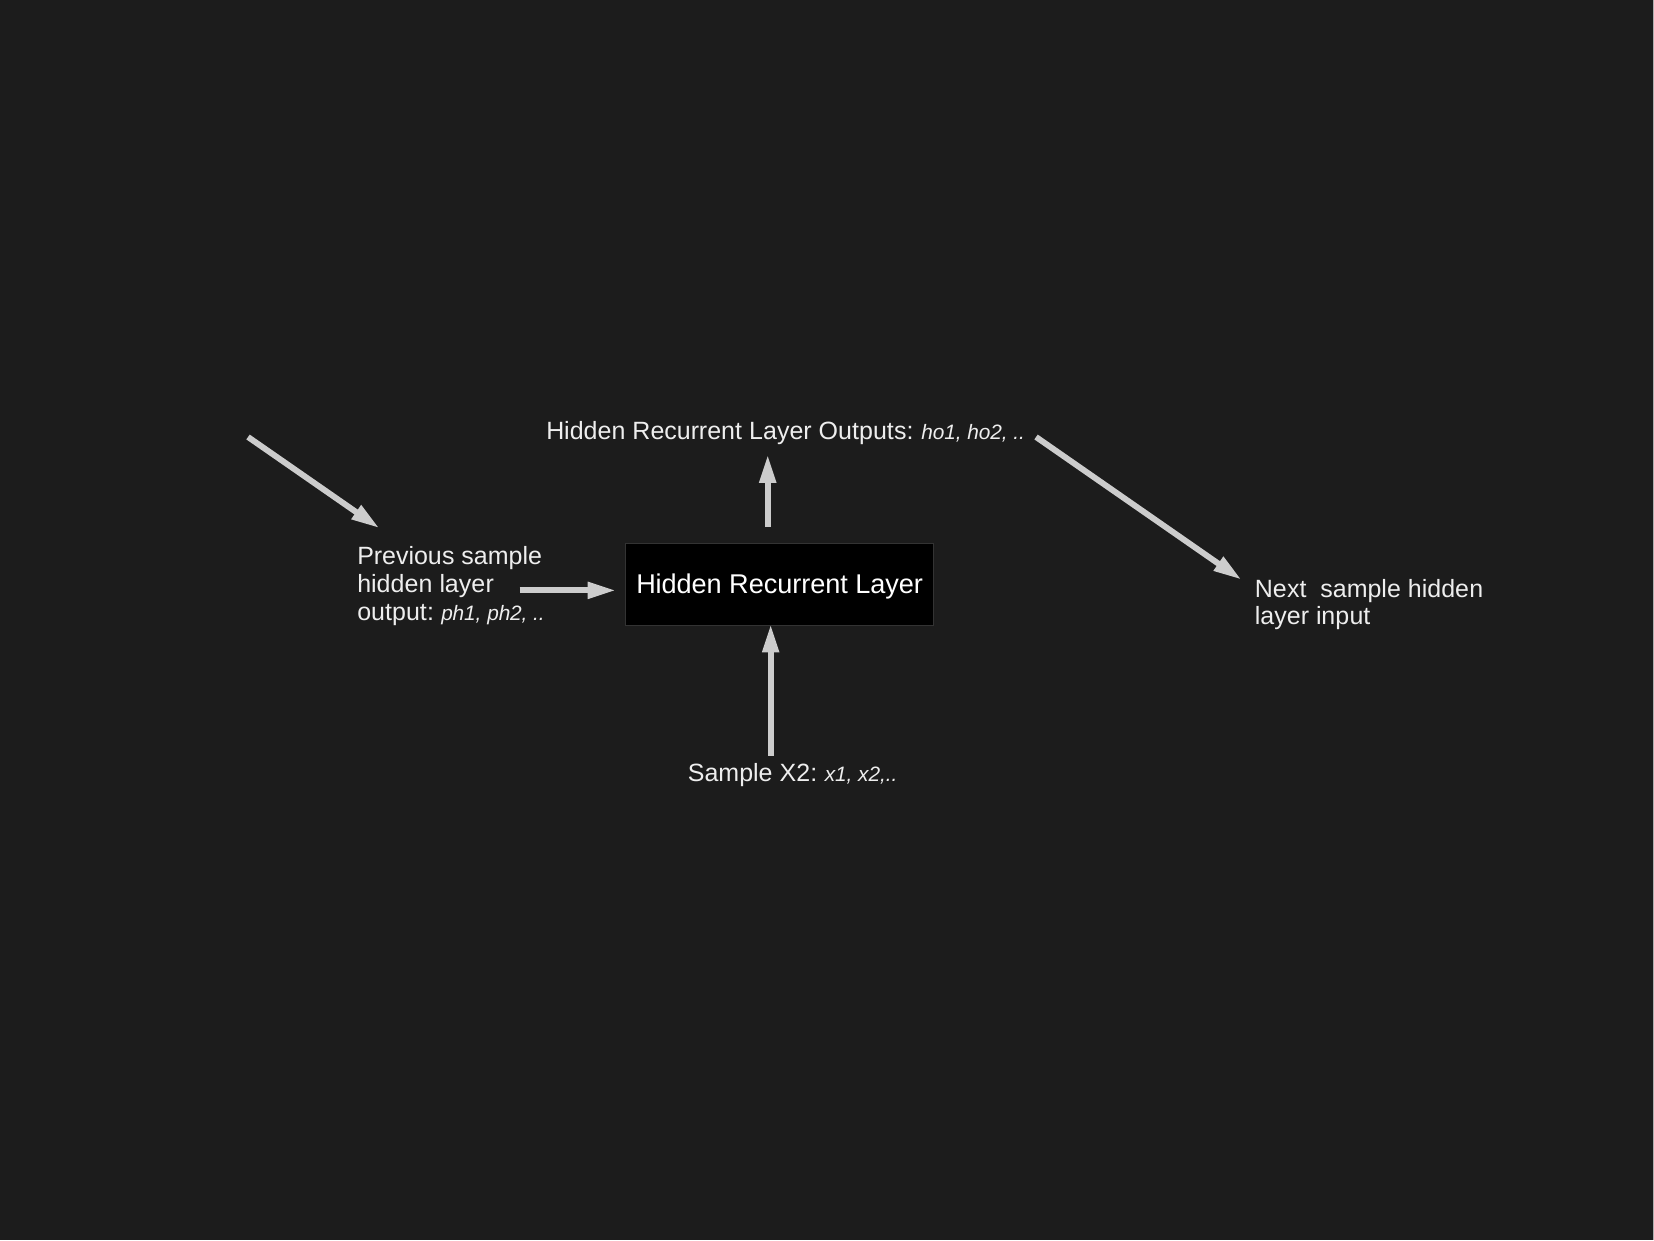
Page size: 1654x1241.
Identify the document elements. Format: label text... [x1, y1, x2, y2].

text_box Hidden Recurrent Layer Outputs: ho1, ho2, .. [531, 409, 1075, 508]
text_box Sample X2: x1, x2,.. [673, 751, 945, 851]
text_box Next sample hidden layer input [1240, 566, 1501, 666]
text_box Hidden Recurrent Layer [625, 543, 934, 626]
text_box Previous sample hidden layer output: ph1, ph2, .. [342, 534, 579, 634]
